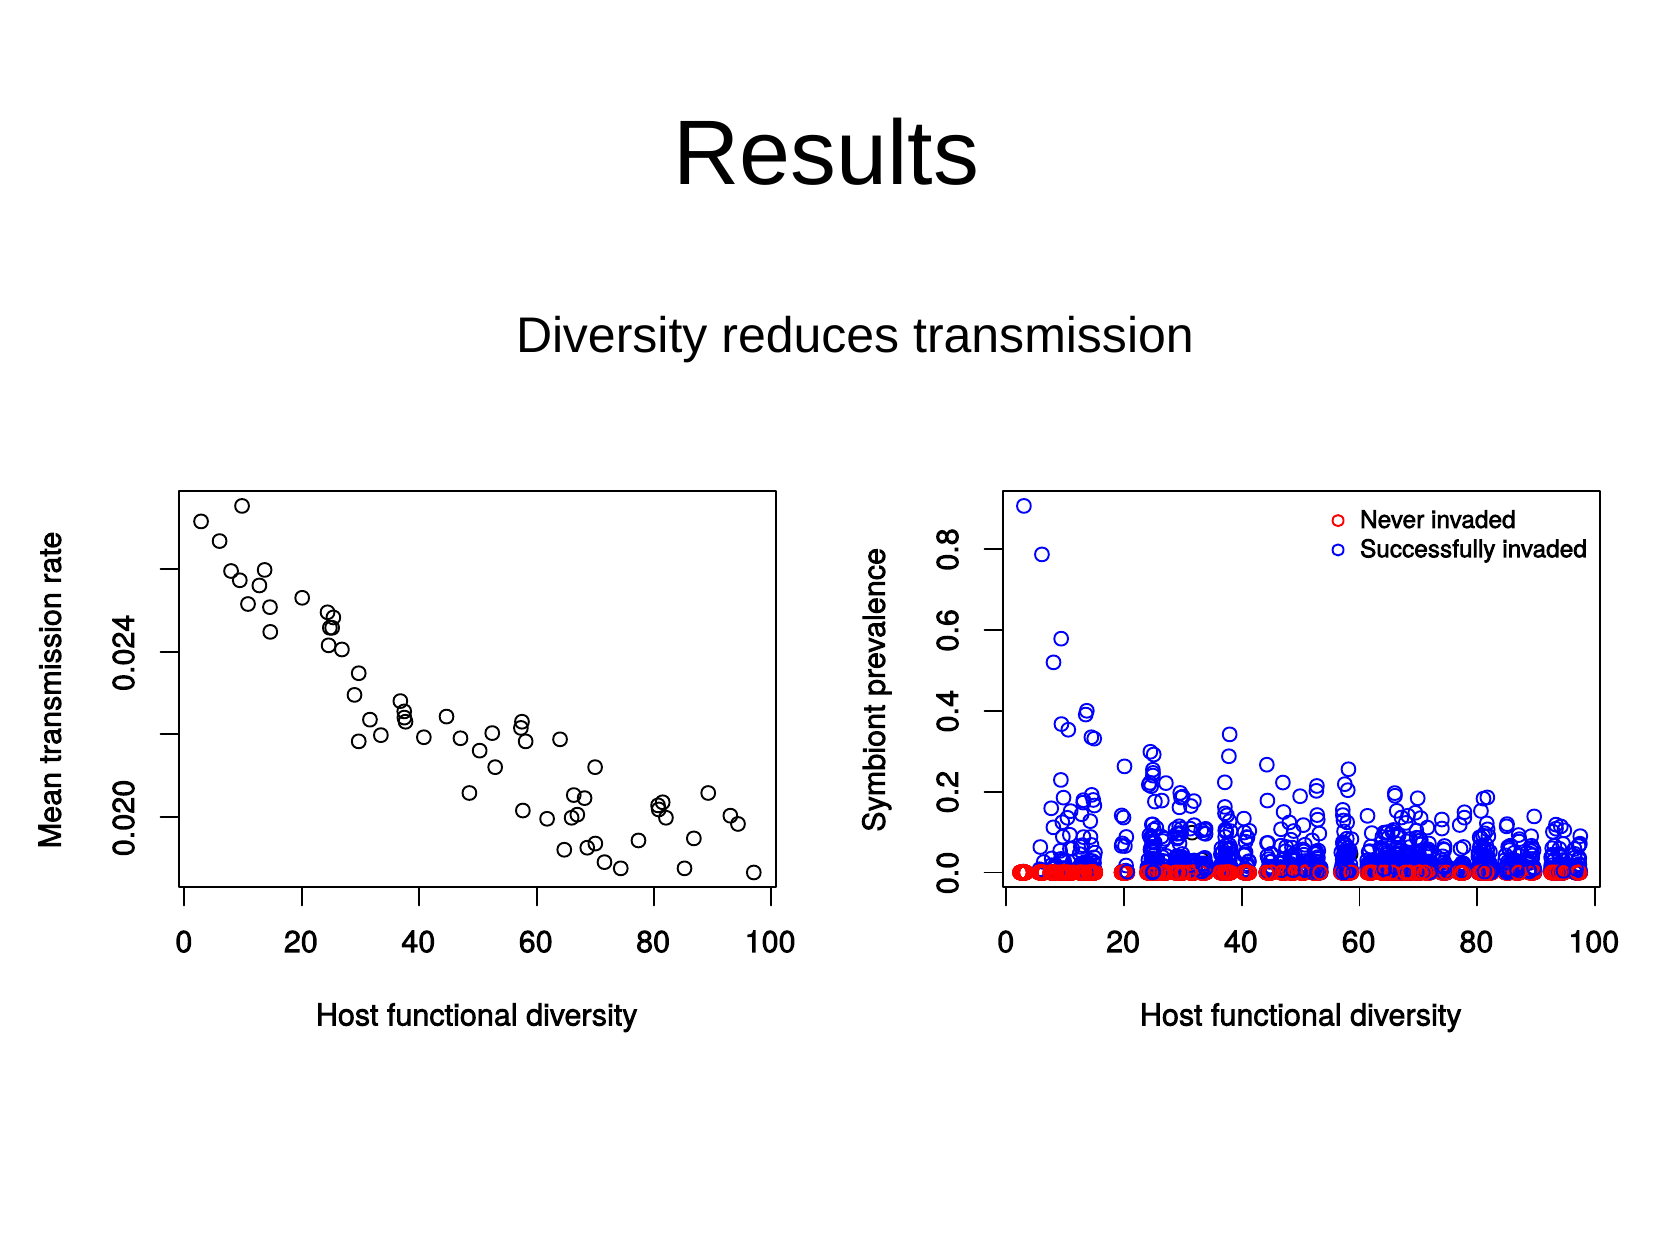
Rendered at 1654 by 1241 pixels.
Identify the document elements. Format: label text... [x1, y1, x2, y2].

picture [27, 340, 1654, 1076]
text_box Diversity reduces transmission [390, 300, 1321, 377]
title Results [82, 49, 1571, 257]
